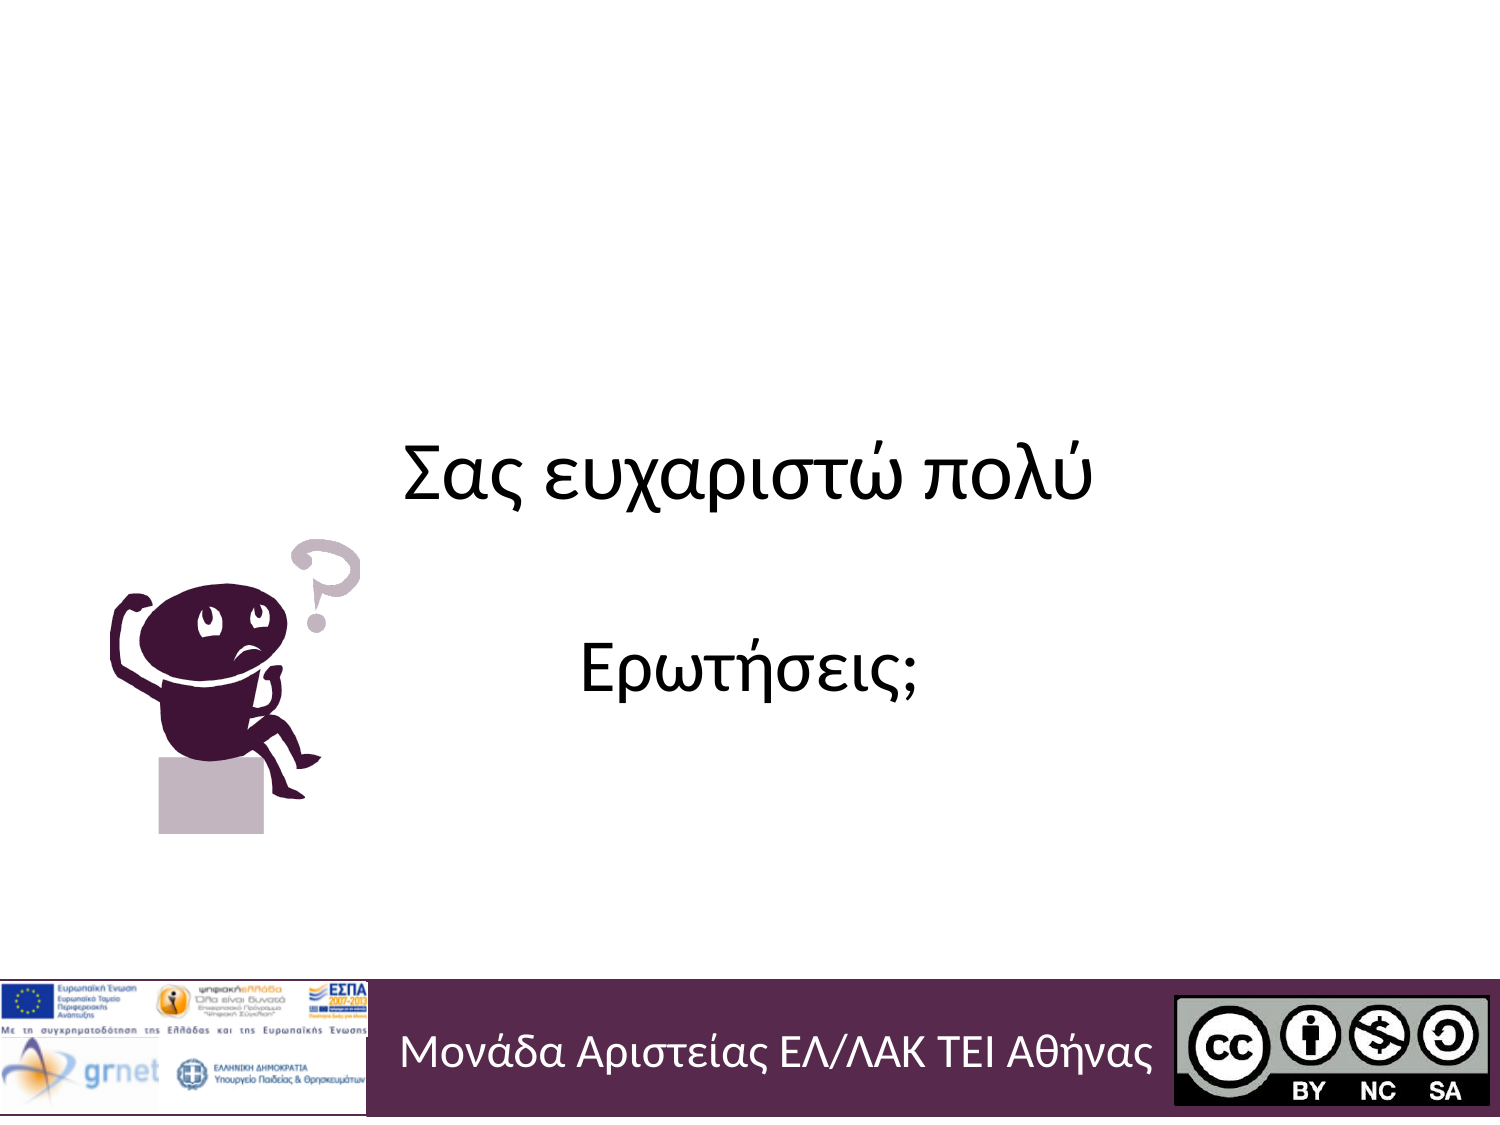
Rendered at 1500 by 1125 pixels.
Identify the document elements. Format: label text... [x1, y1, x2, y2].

picture [110, 538, 360, 834]
text_box Μονάδα Αριστείας ΕΛ/ΛΑΚ ΤΕΙ Αθήνας [383, 992, 1488, 1105]
picture [1174, 995, 1490, 1106]
picture [0, 982, 368, 1113]
title Σας ευχαριστώ πολύ Ερωτήσεις; [218, 408, 1282, 709]
picture [175, 1057, 366, 1092]
